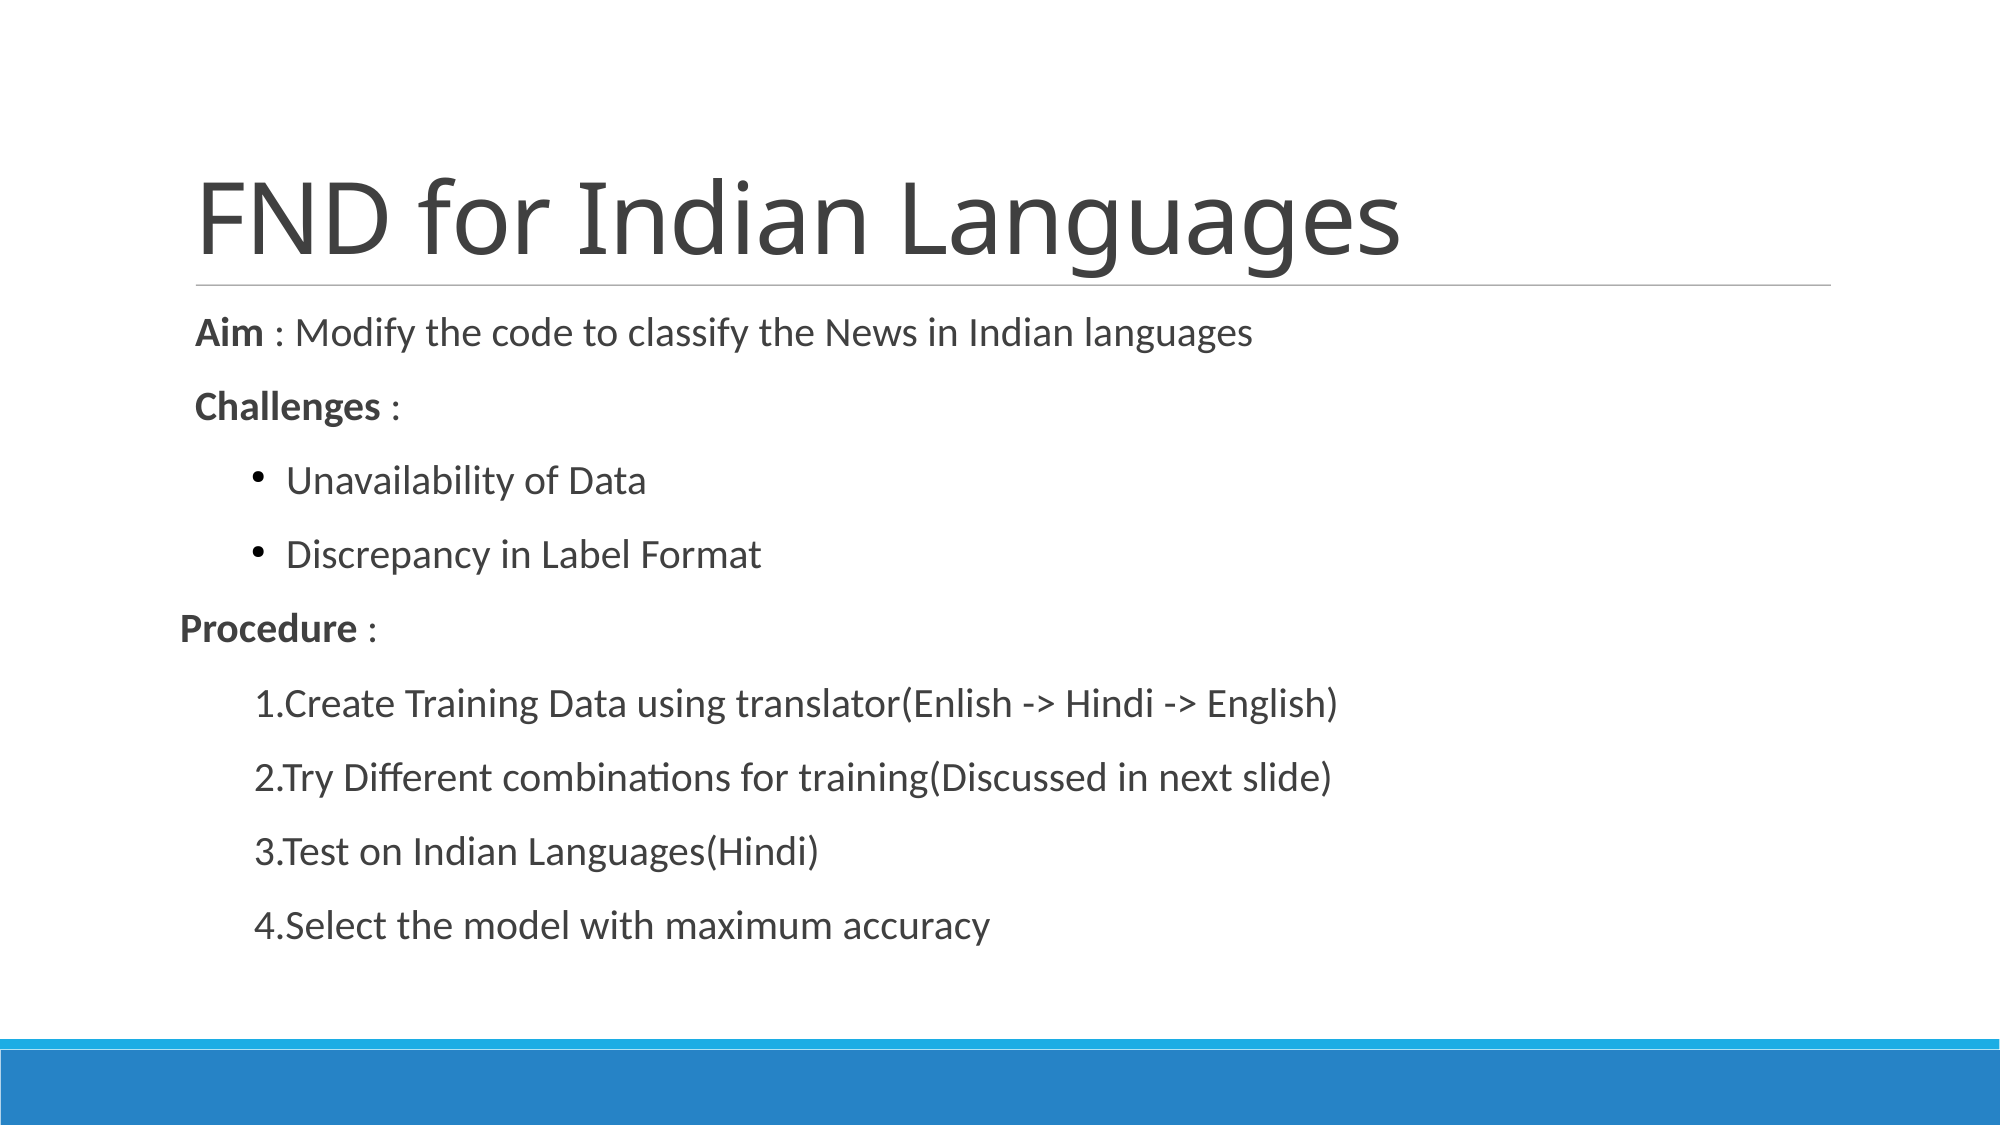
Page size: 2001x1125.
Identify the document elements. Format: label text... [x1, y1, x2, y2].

text_box FND for Indian Languages [180, 140, 1830, 283]
text_box Aim : Modify the code to classify the News in Indian languages Challenges : Unavailability of Data Discrepancy in Label Format Procedure : 1.Create Training Data using translator(Enlish -> Hindi -> English) 2.Try Different combinations for training(Discussed in next slide) 3.Test on Indian Languages(Hindi) 4.Select the model with maximum accuracy [180, 302, 1830, 963]
